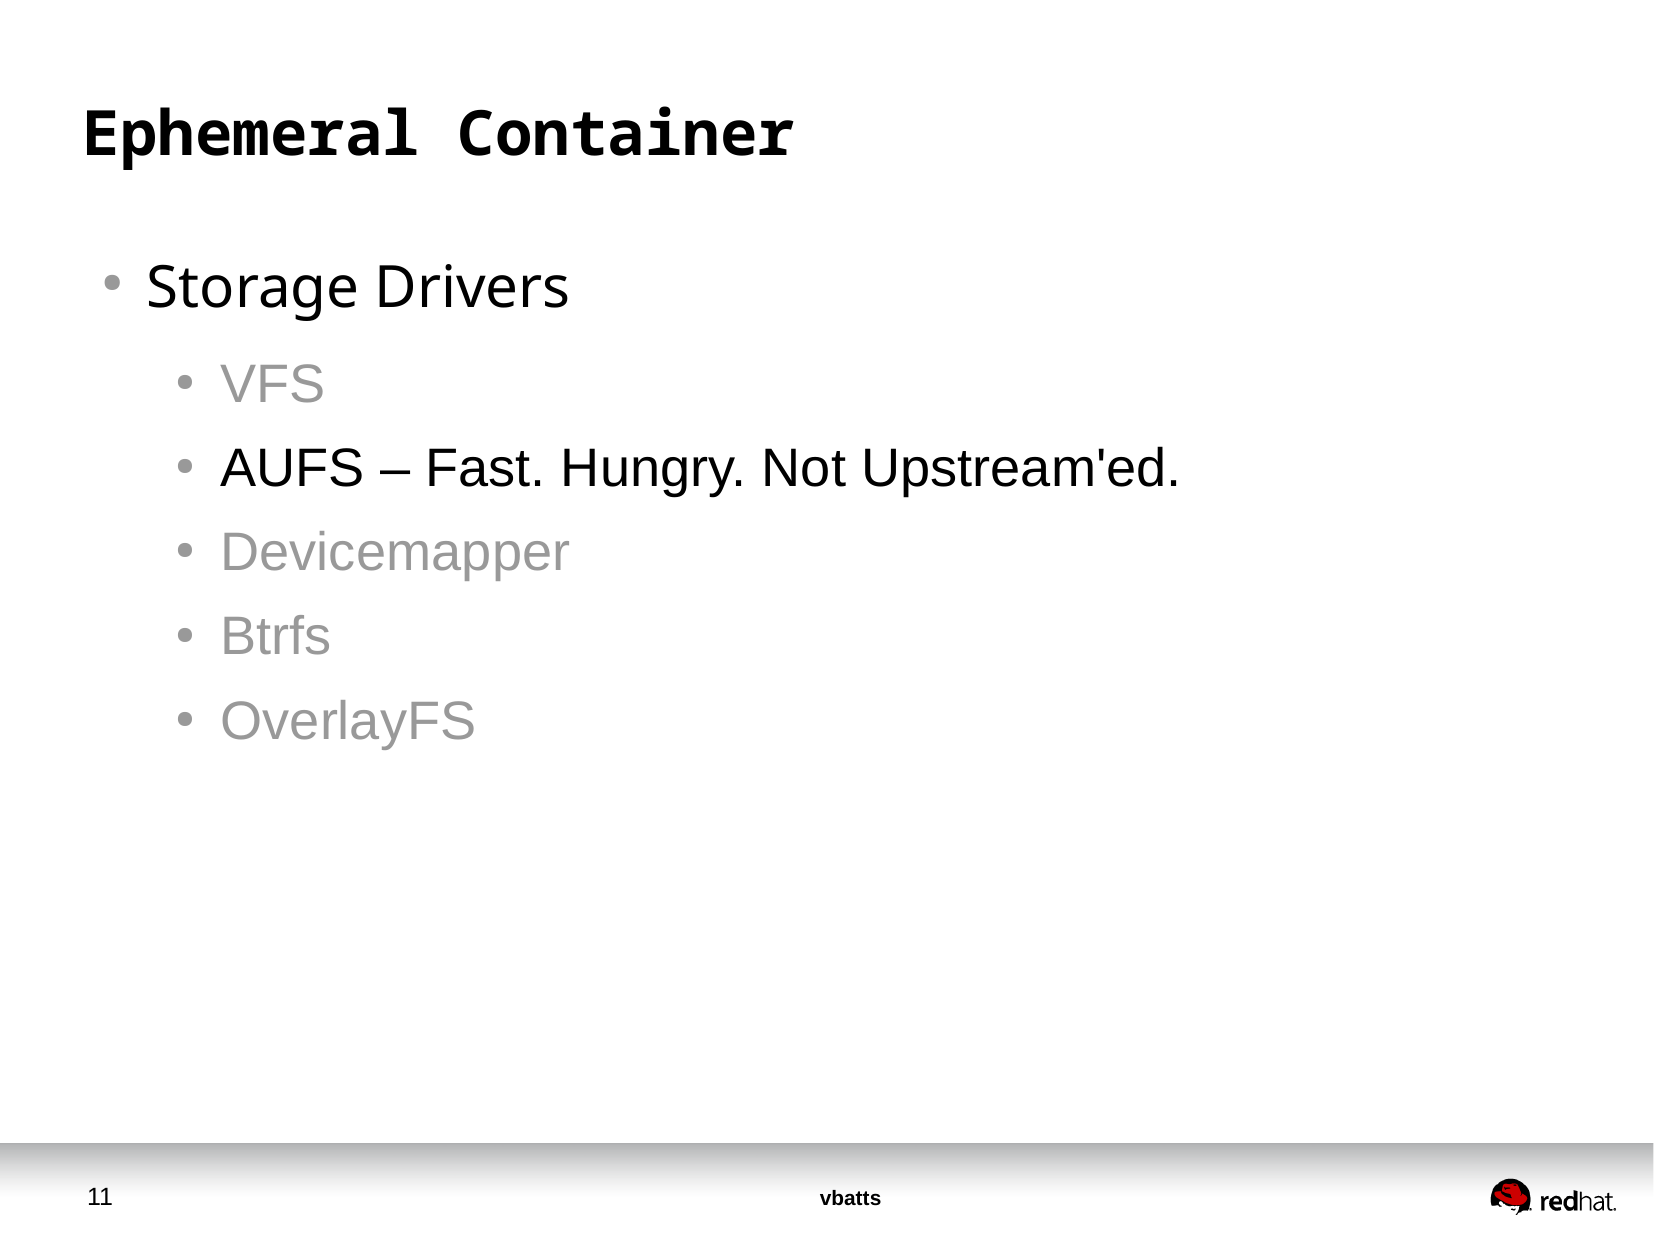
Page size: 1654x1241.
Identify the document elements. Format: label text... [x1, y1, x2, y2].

picture [0, 1143, 1654, 1241]
list Storage Drivers VFS AUFS – Fast. Hungry. Not Upstream'ed. Devicemapper Btrfs OverlayFS [86, 244, 1576, 1039]
title Ephemeral Container [82, 37, 1571, 226]
